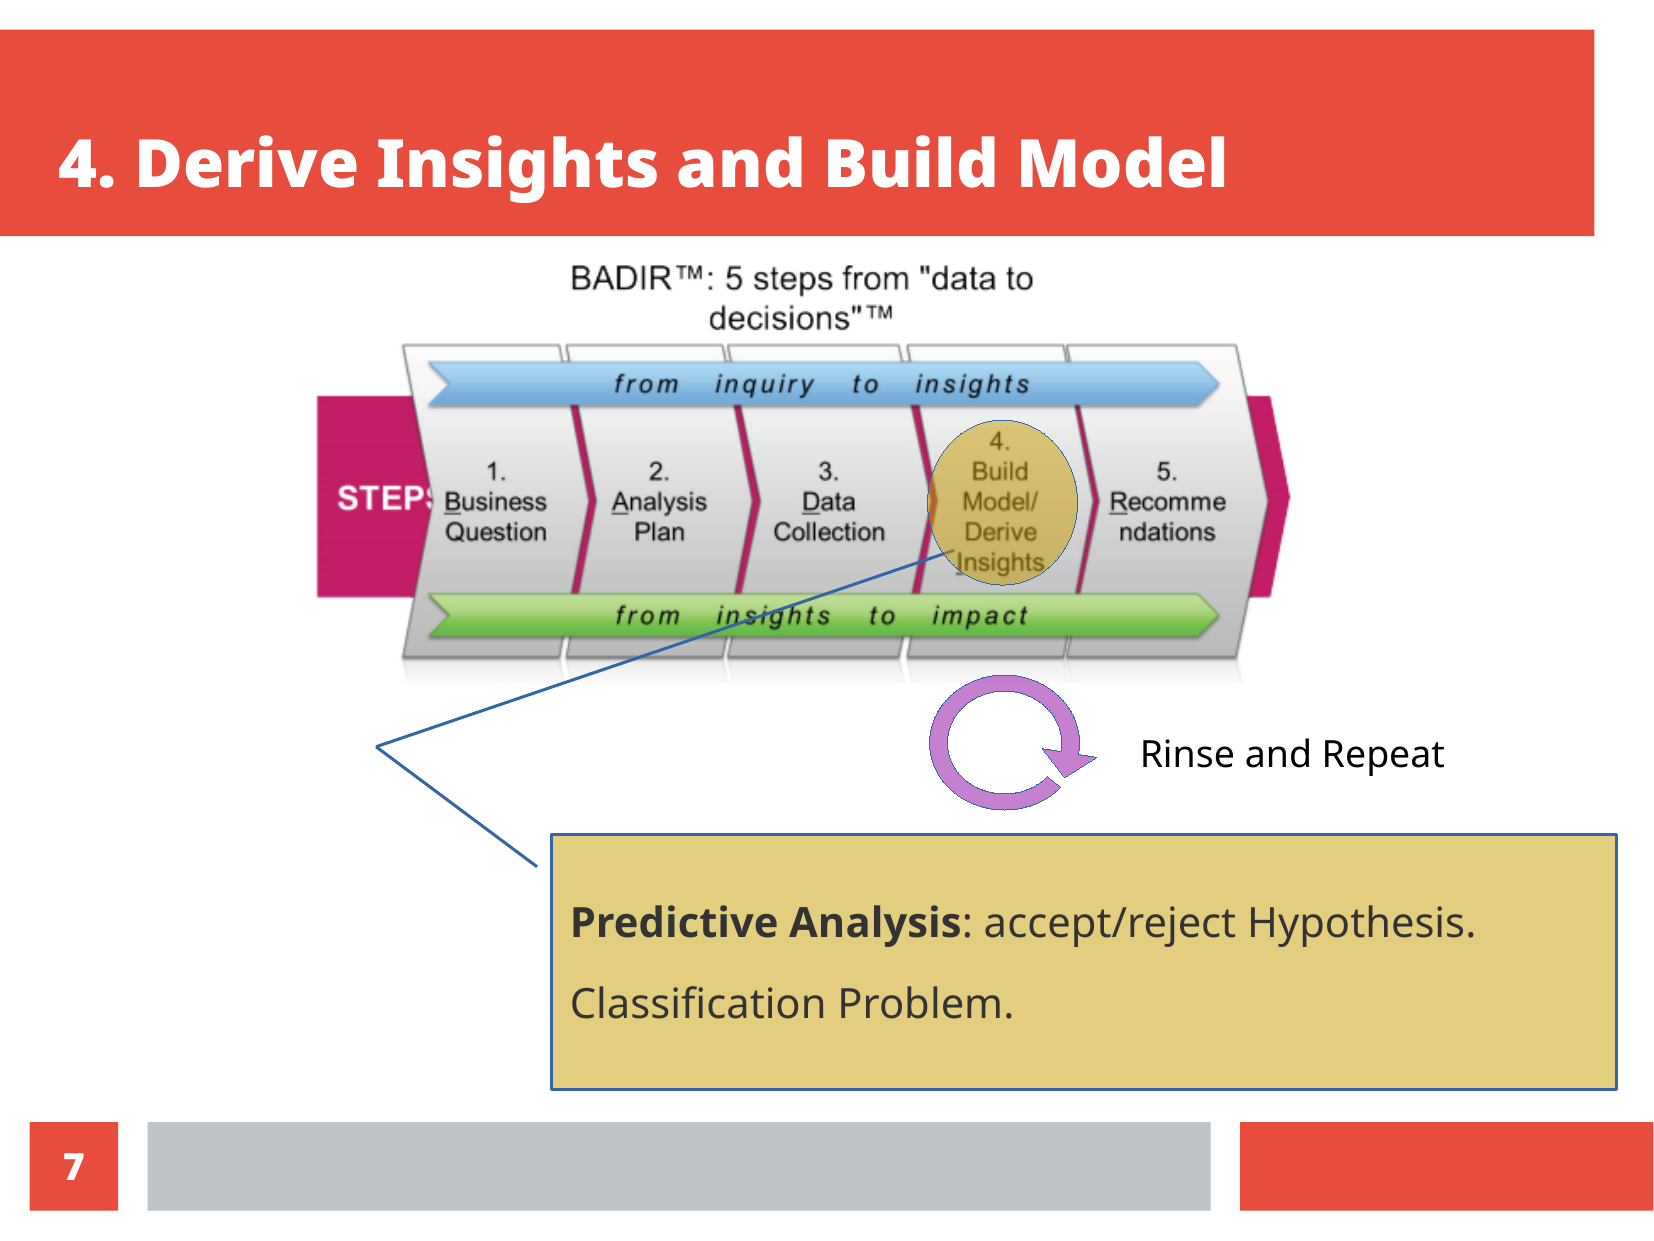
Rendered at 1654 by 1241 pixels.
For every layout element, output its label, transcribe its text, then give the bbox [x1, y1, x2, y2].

text_box Rinse and Repeat [1125, 720, 1484, 779]
text_box [929, 675, 1097, 811]
text_box [552, 834, 1617, 1089]
text_box Predictive Analysis: accept/reject Hypothesis. Classification Problem. [555, 849, 1631, 1075]
picture [285, 259, 1321, 683]
text_box [376, 420, 1078, 867]
title 4. Derive Insights and Build Model [59, 59, 1595, 207]
